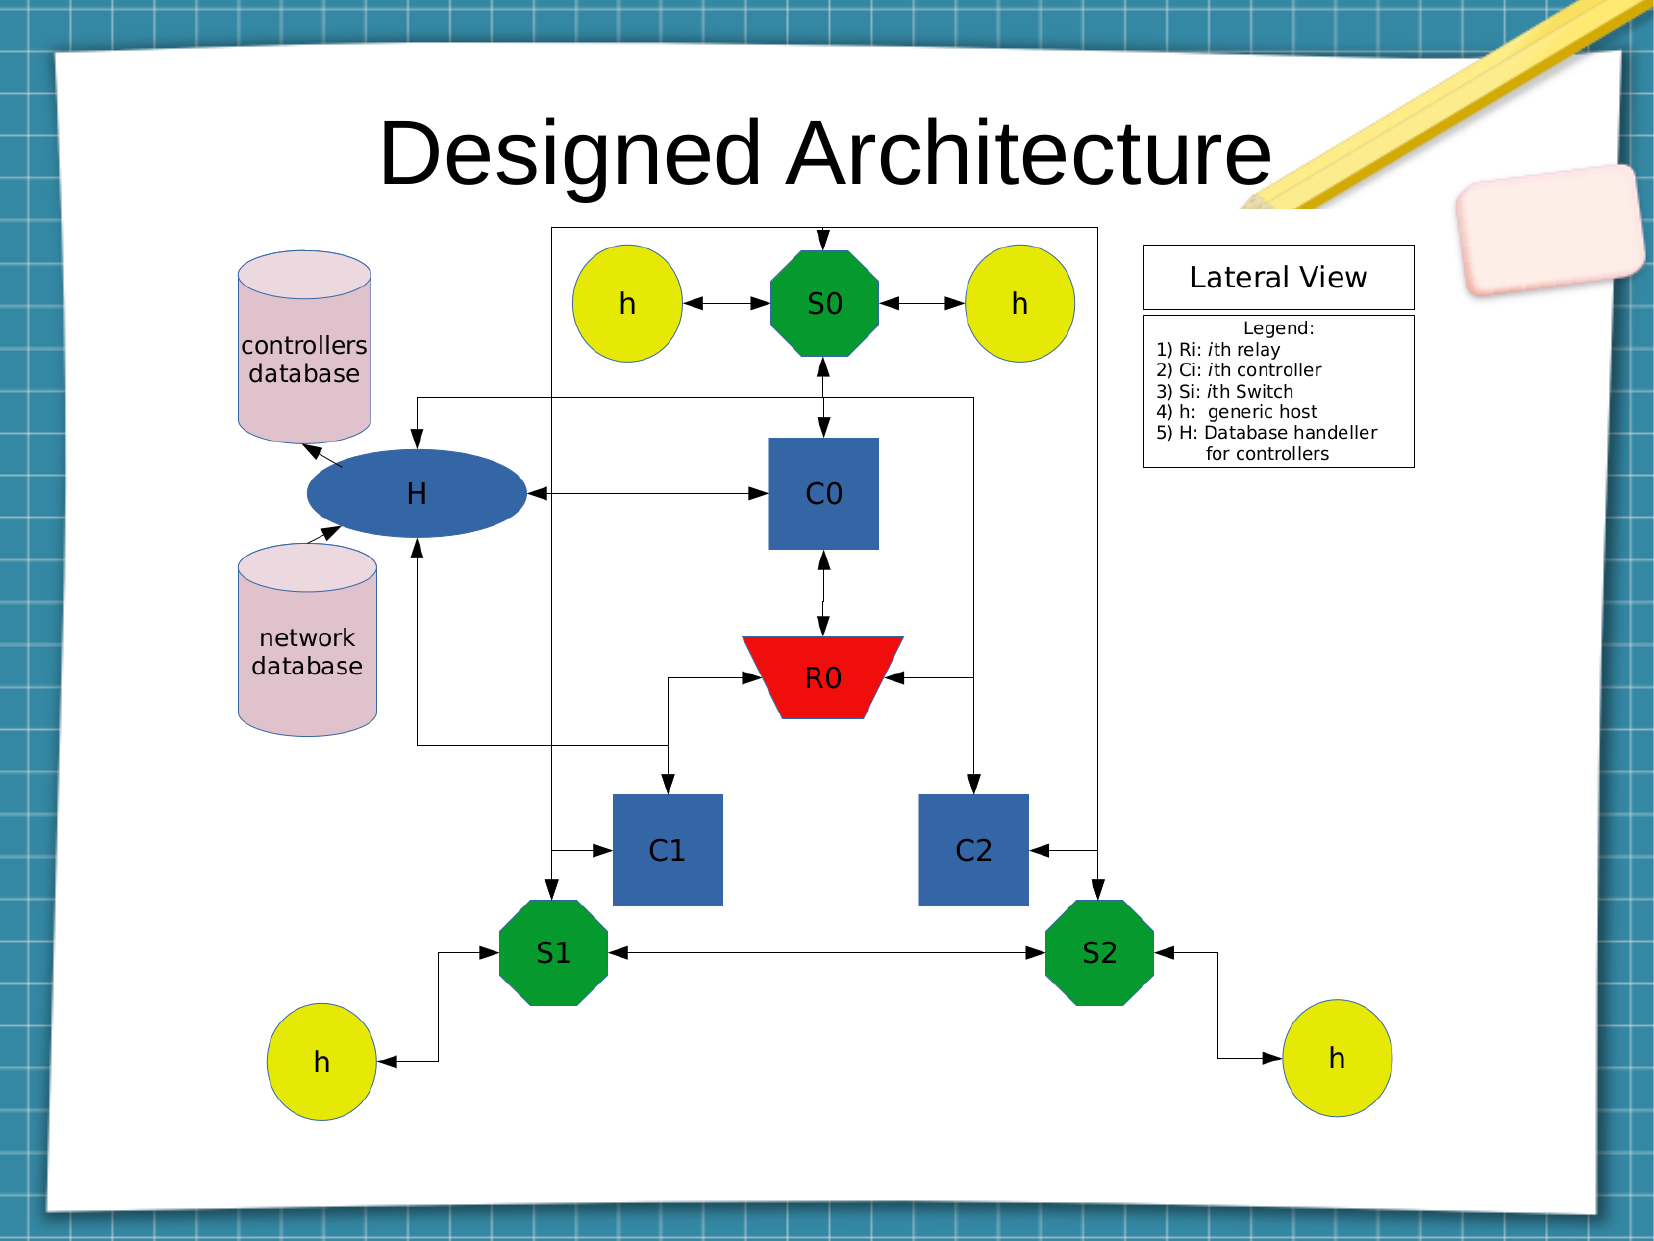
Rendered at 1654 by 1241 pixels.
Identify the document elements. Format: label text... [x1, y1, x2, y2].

title Designed Architecture [82, 49, 1571, 257]
picture [0, 0, 1654, 1241]
